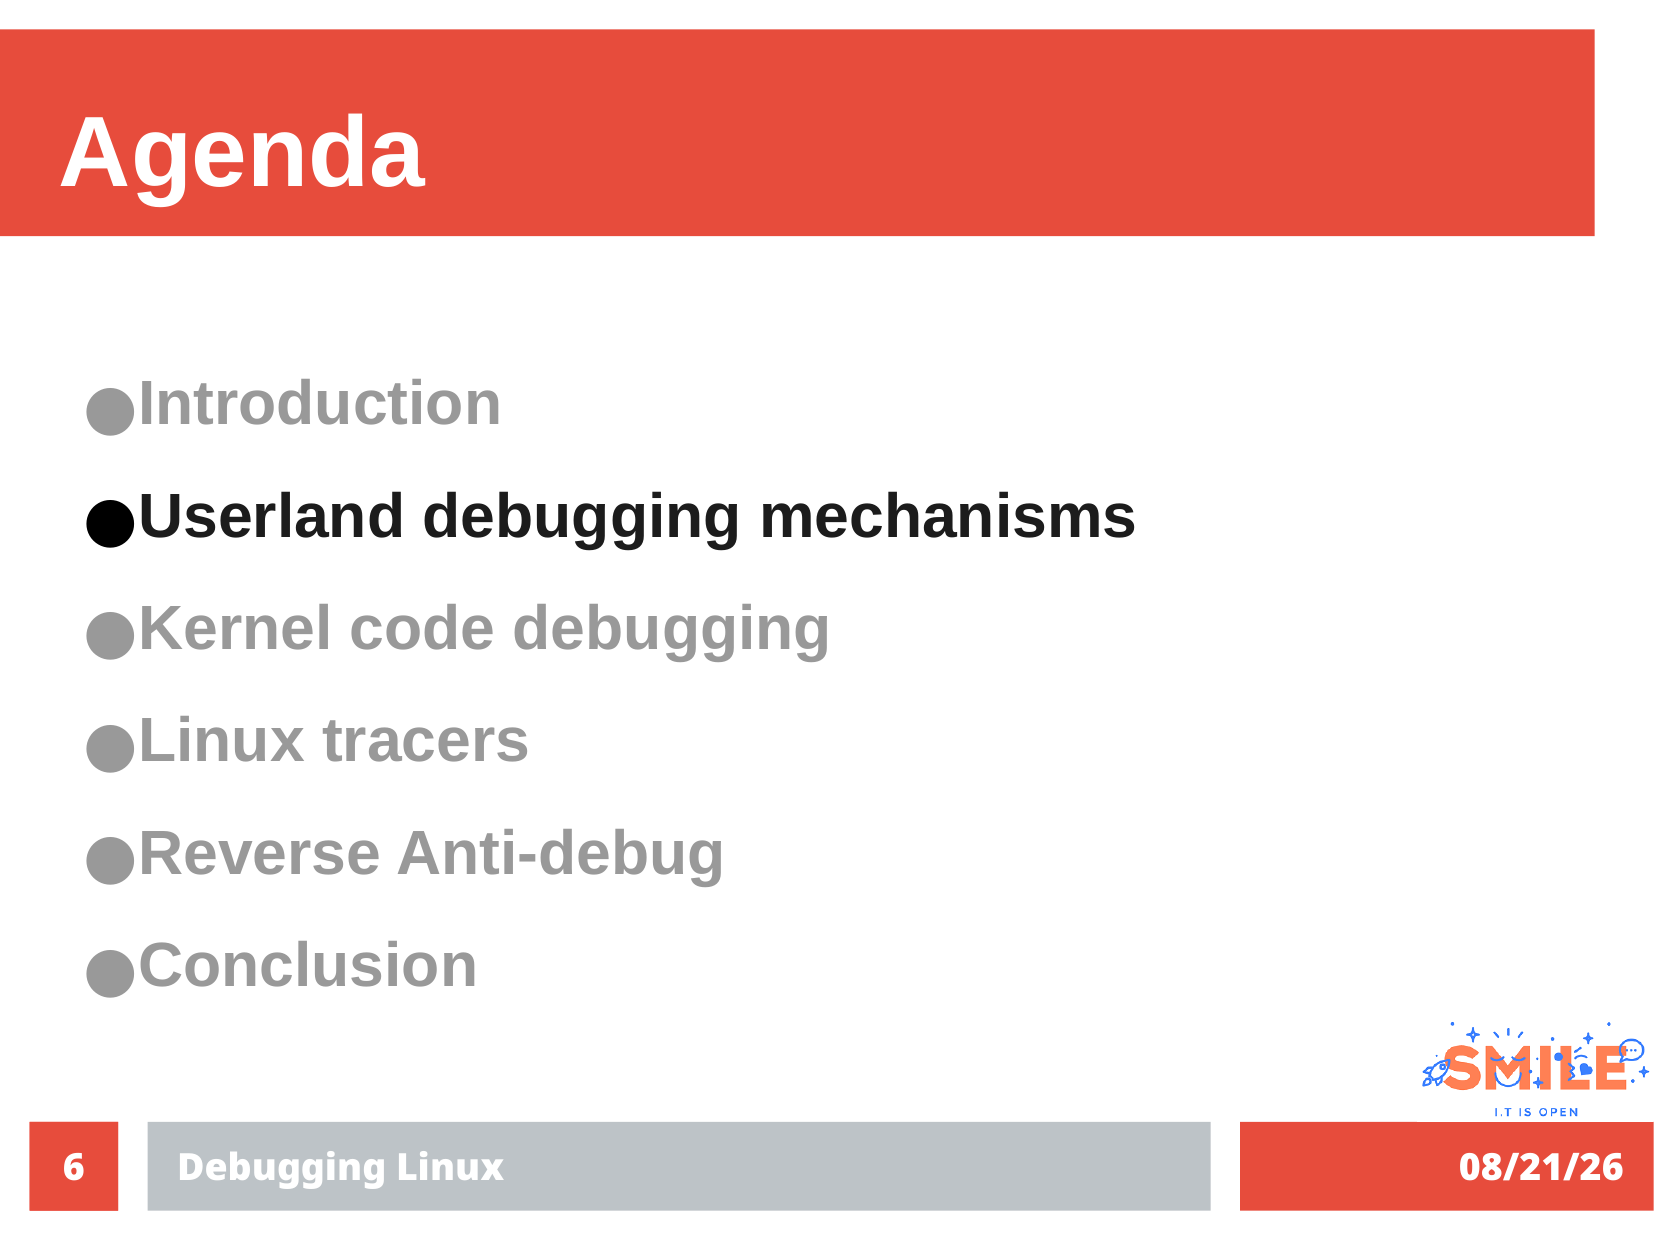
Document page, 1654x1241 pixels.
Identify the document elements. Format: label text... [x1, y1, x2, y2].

text_box Agenda [58, 58, 1595, 207]
text_box Agenda [149, 142, 172, 176]
picture [1417, 1019, 1653, 1122]
text_box Introduction Userland debugging mechanisms Kernel code debugging Linux tracers Reverse Anti-debug Conclusion [83, 324, 1590, 1093]
